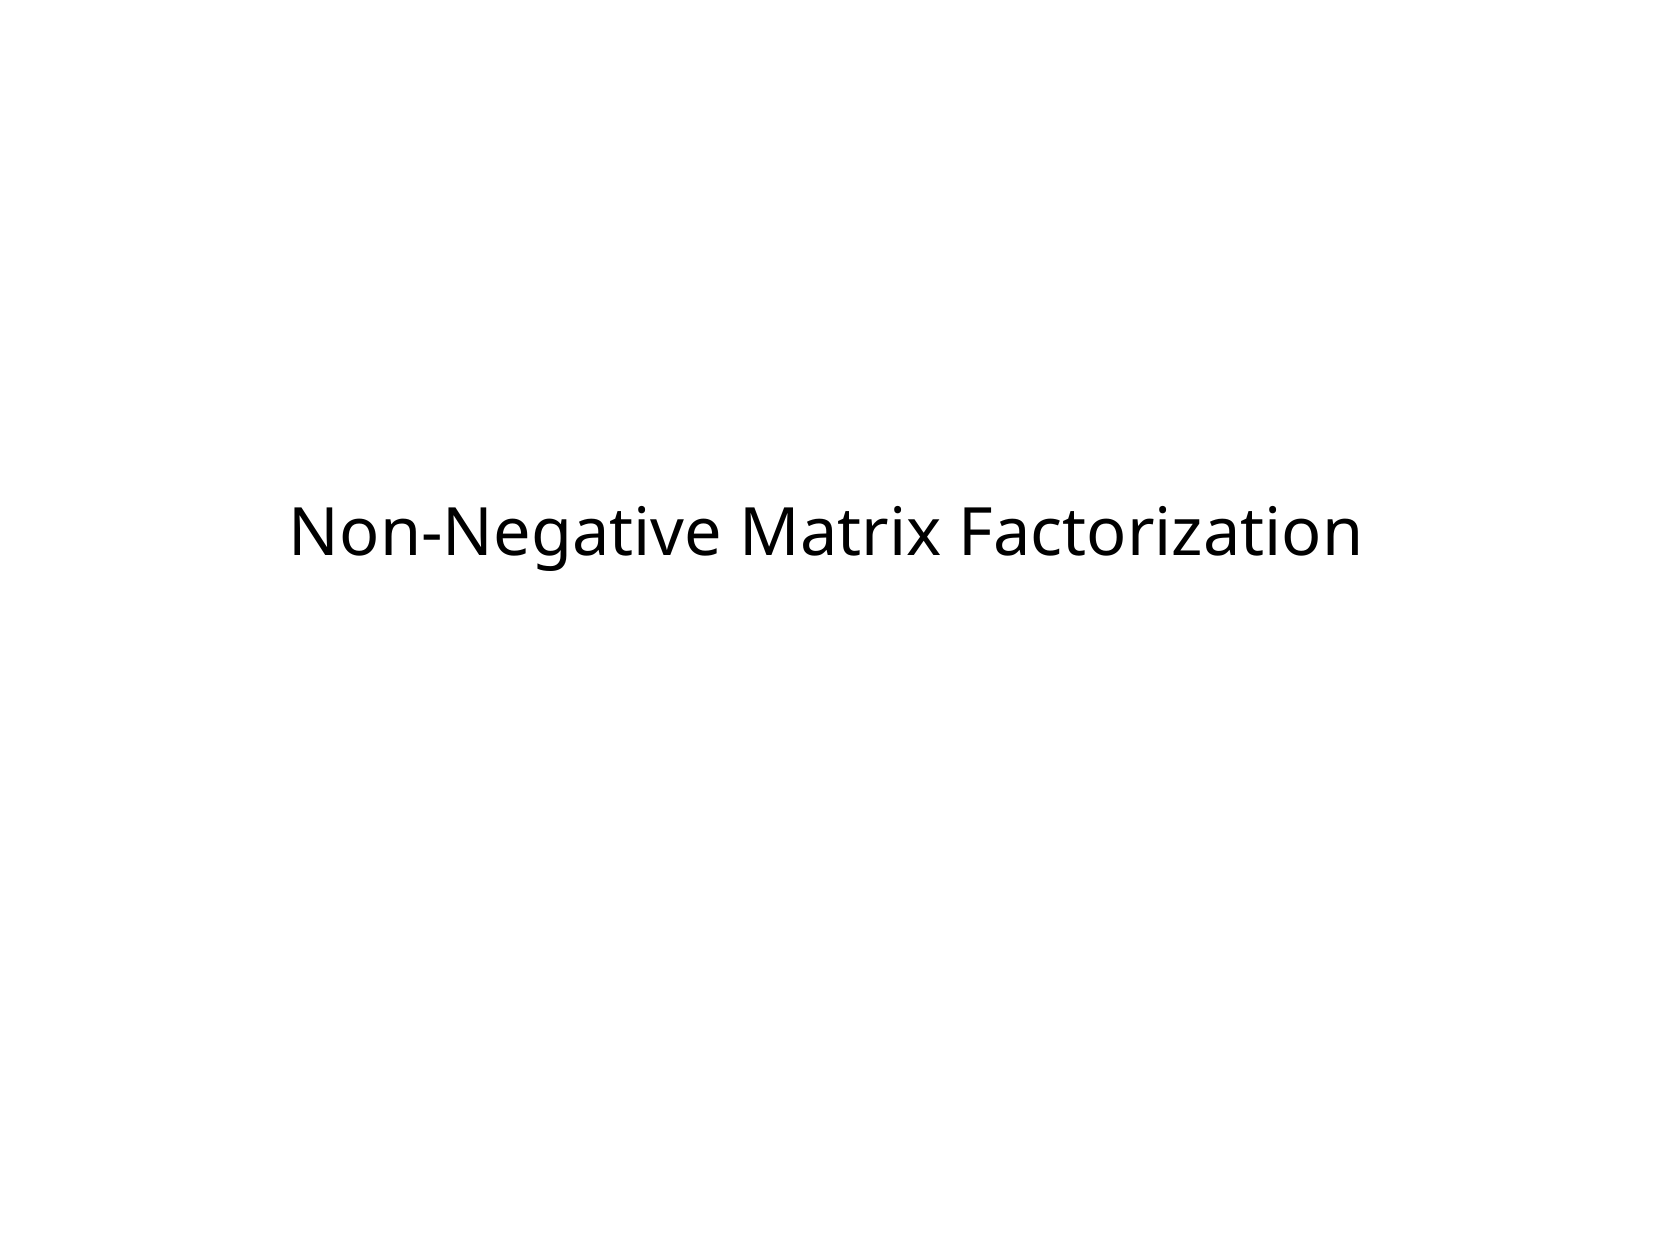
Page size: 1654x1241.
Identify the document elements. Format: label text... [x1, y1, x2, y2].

subtitle Non-Negative Matrix Factorization [82, 49, 1571, 1010]
